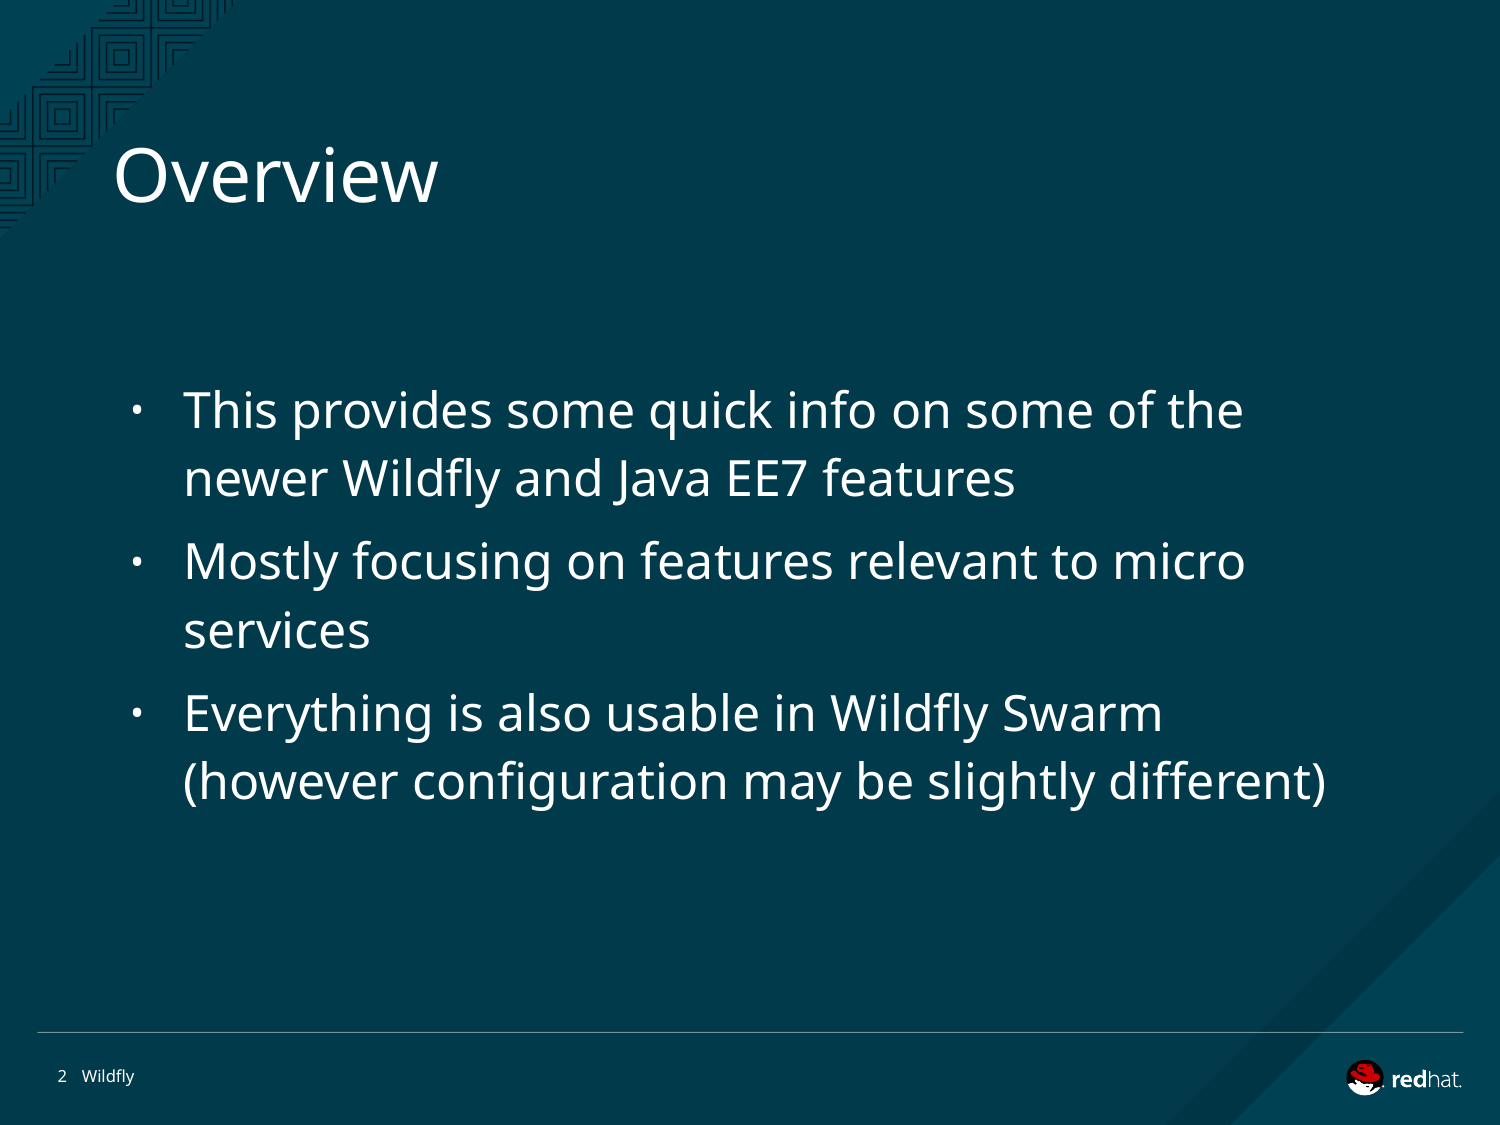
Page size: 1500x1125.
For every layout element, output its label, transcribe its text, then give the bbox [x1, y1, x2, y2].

list This provides some quick info on some of the newer Wildfly and Java EE7 features Mostly focusing on features relevant to micro services Everything is also usable in Wildfly Swarm (however configuration may be slightly different) [112, 375, 1388, 1028]
title Overview [112, 0, 1388, 225]
